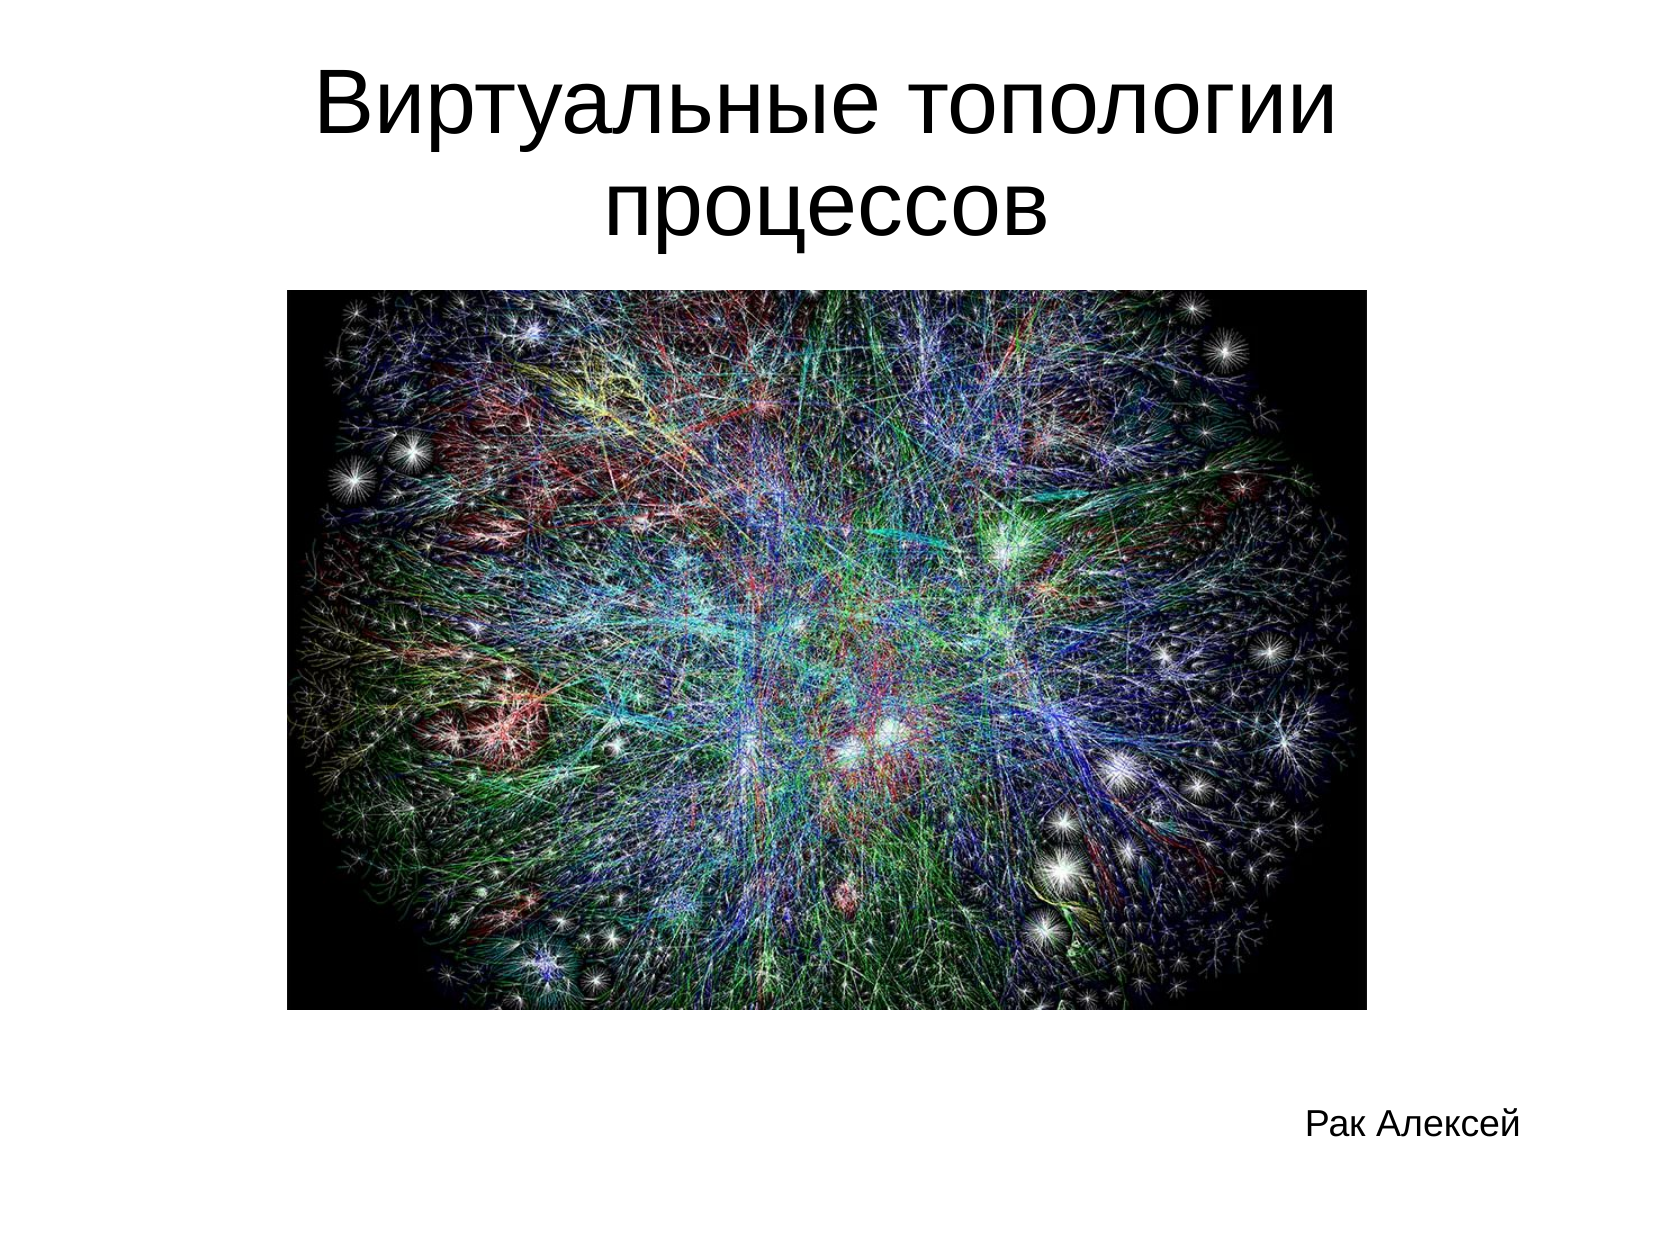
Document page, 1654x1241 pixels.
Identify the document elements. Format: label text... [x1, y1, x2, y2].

title Виртуальные топологии процессов [82, 49, 1571, 257]
text_box Рак Алексей [1290, 1095, 1537, 1152]
picture [287, 290, 1367, 1010]
